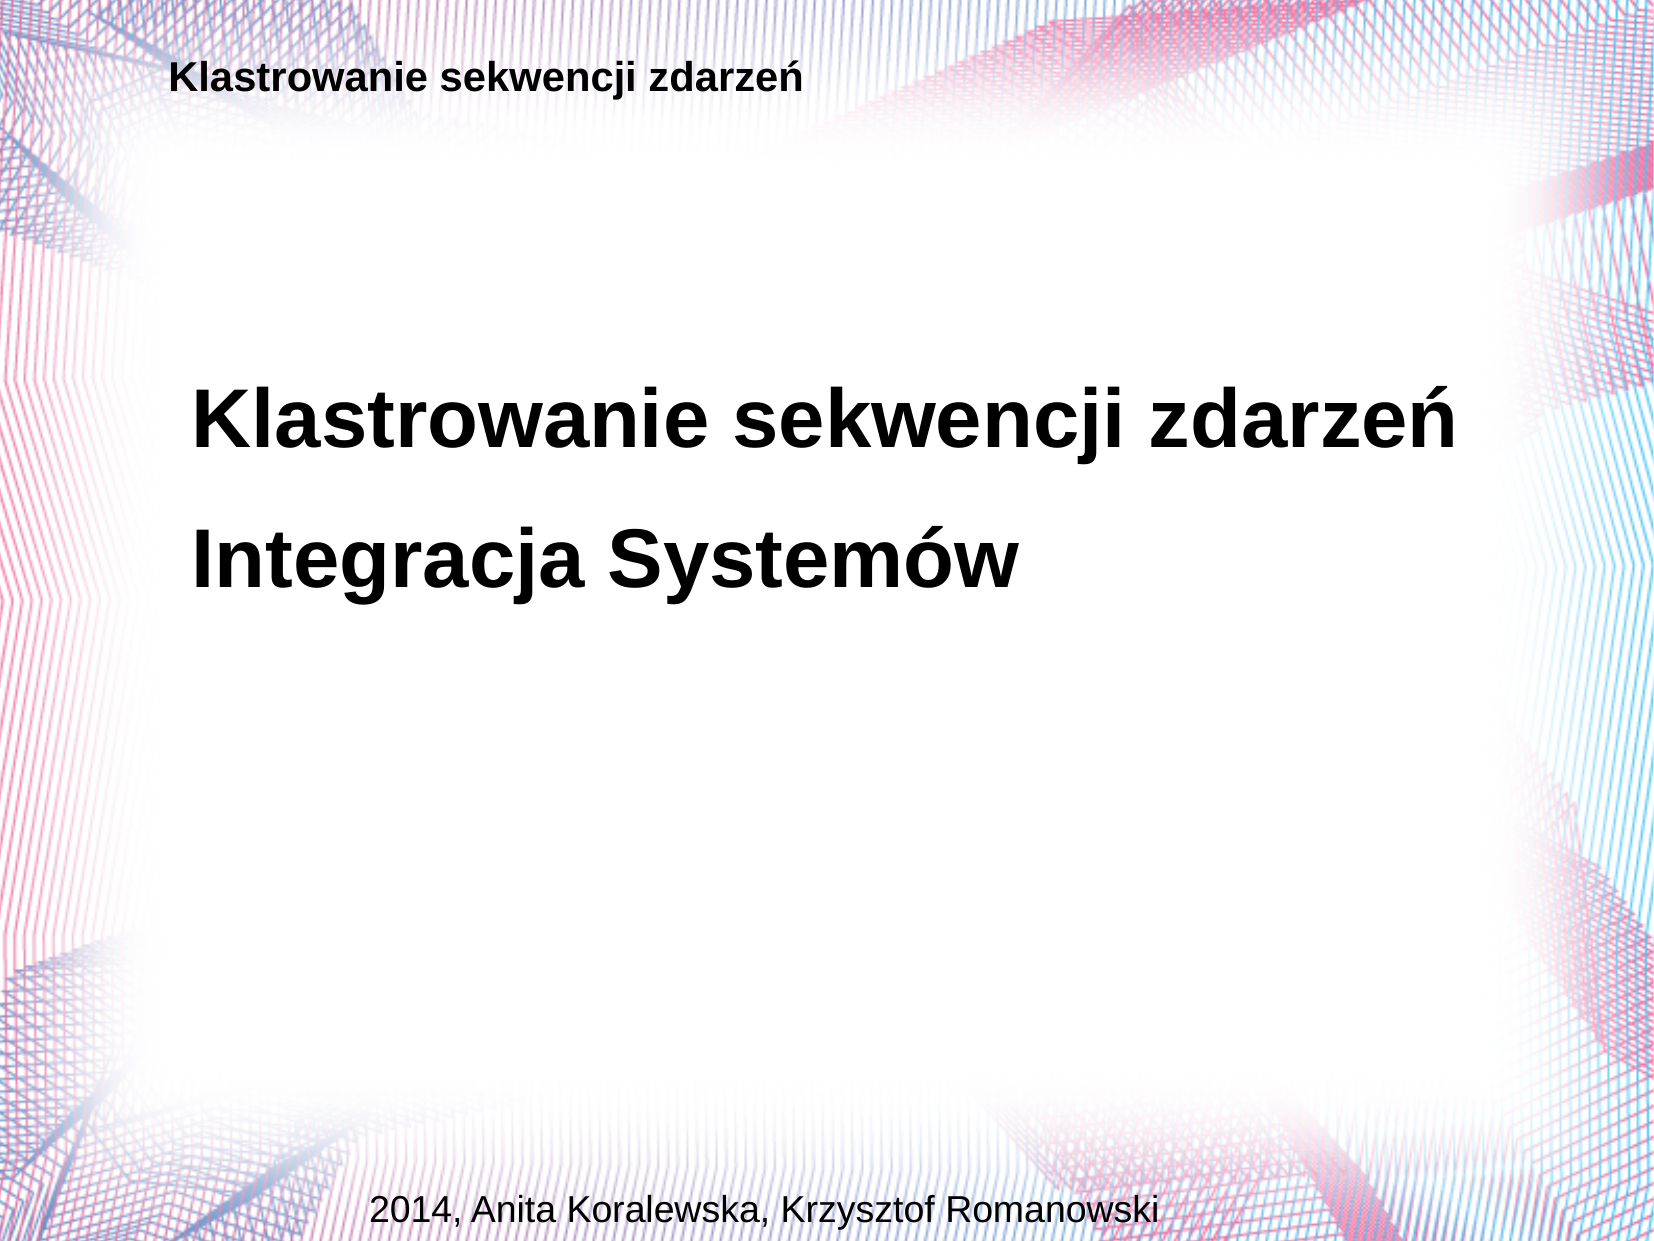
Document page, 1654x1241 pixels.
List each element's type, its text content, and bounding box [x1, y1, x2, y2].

text_box 2014, Anita Koralewska, Krzysztof Romanowski [354, 1159, 1276, 1217]
picture [0, 0, 1654, 1241]
text_box Klastrowanie sekwencji zdarzeń Integracja Systemów [177, 318, 1524, 745]
text_box Klastrowanie sekwencji zdarzeń [153, 23, 1560, 85]
